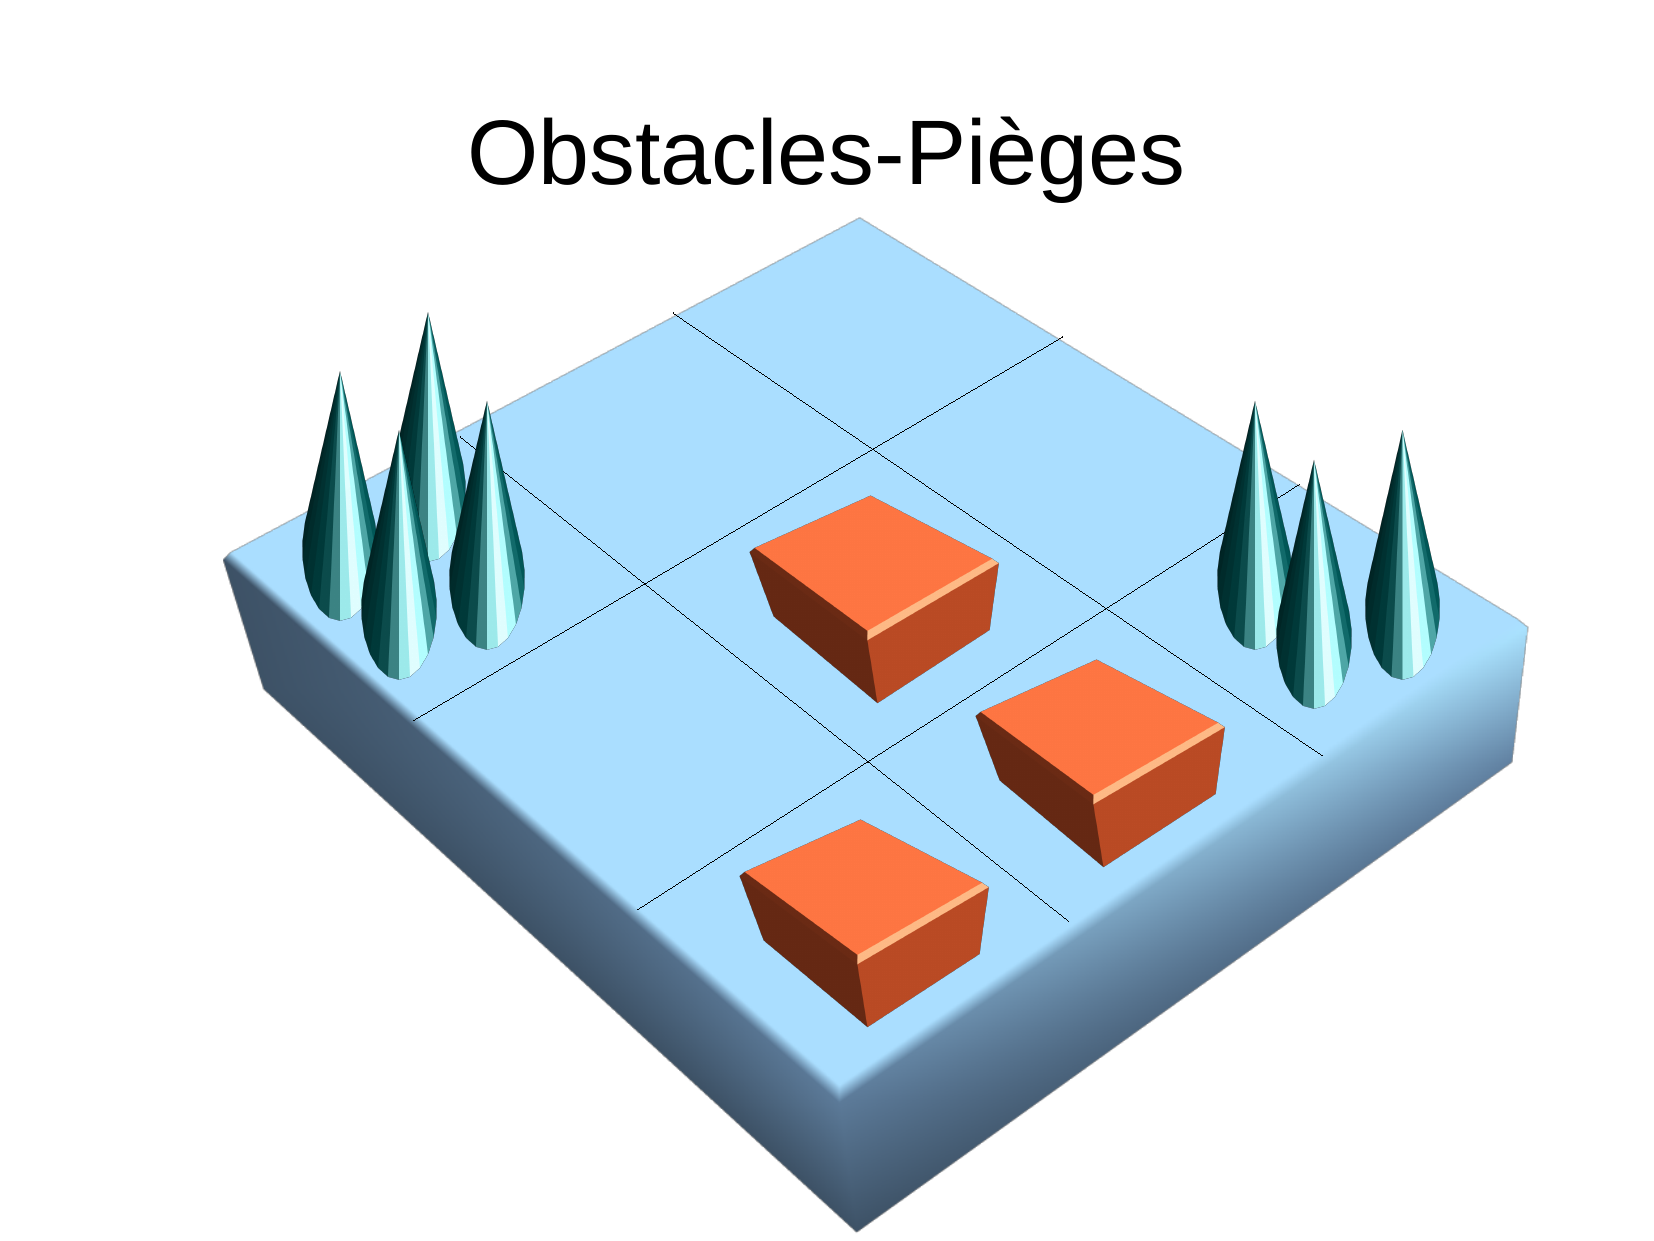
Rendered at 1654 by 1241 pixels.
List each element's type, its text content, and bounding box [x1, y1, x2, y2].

title Obstacles-Pièges [82, 49, 1571, 257]
